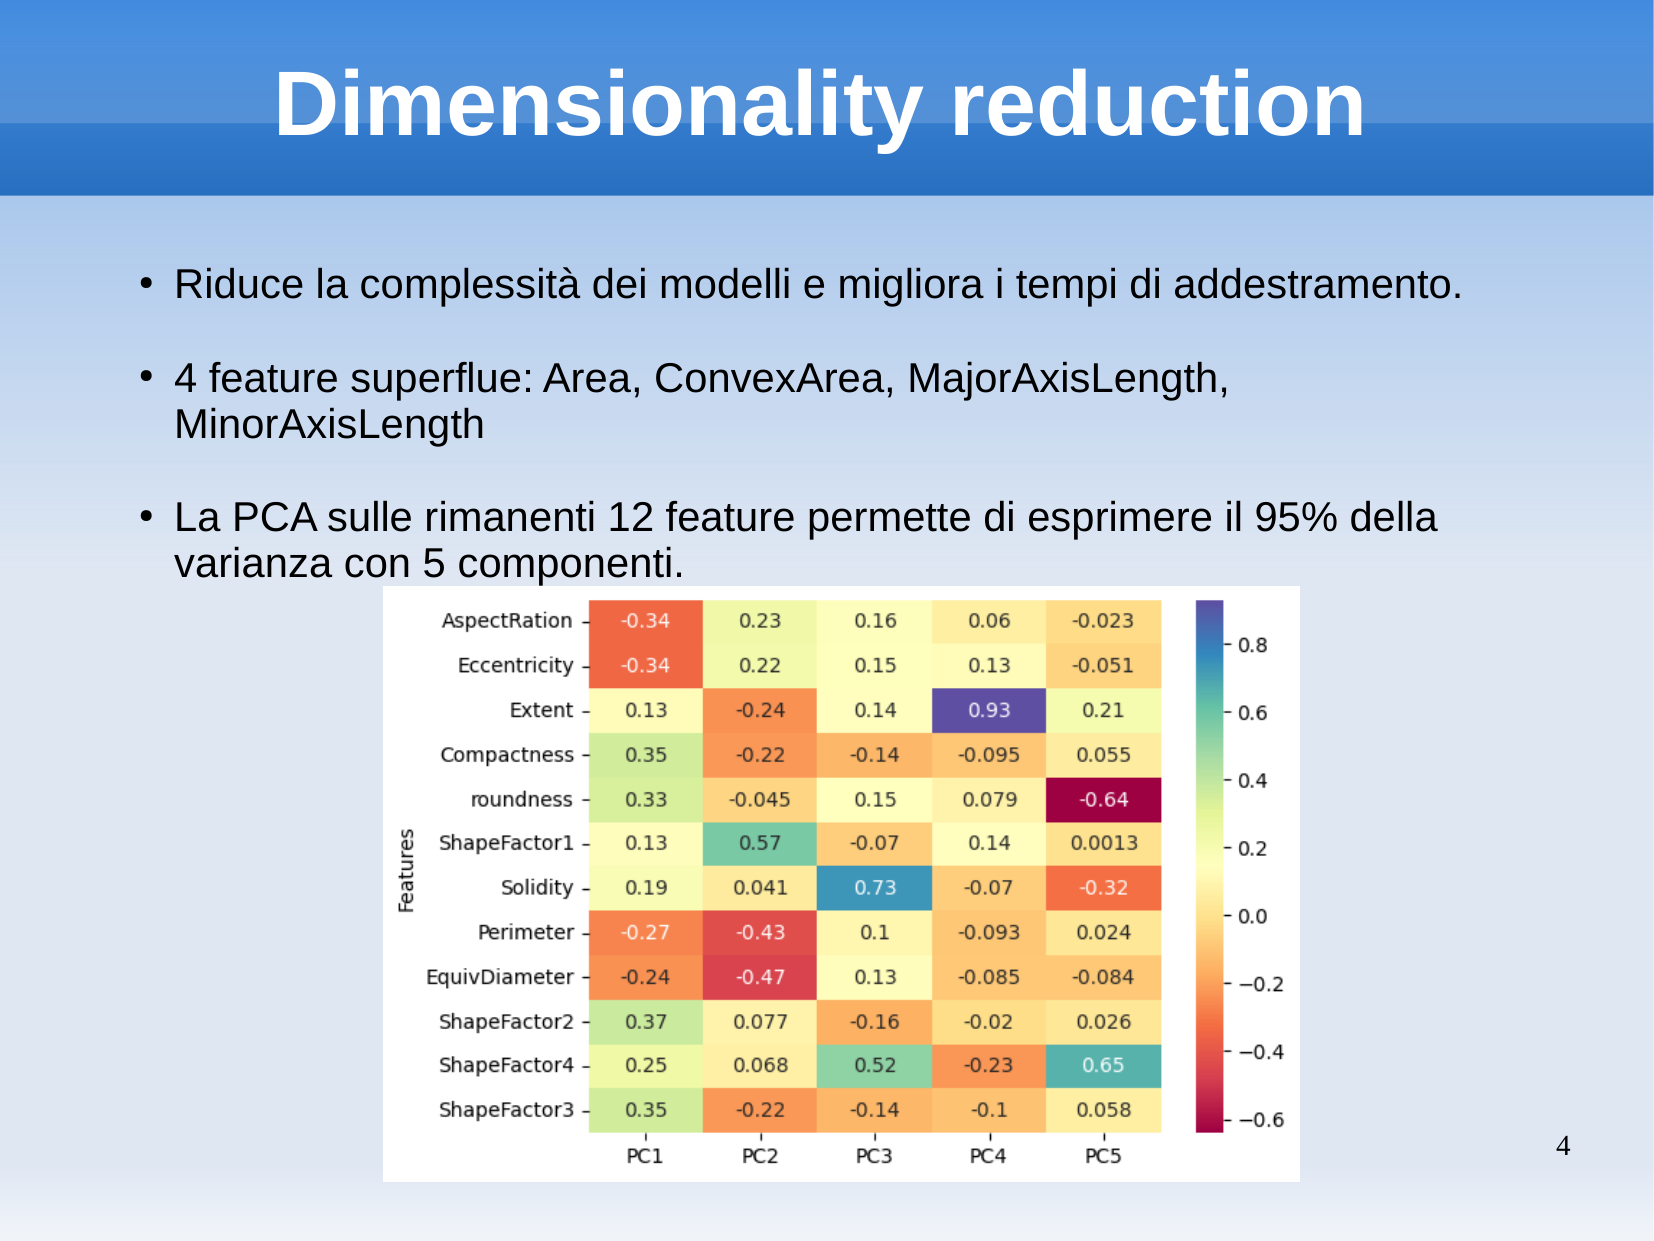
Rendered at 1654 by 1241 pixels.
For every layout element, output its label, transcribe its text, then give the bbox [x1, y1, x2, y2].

text_box Riduce la complessità dei modelli e migliora i tempi di addestramento. 4 feature superflue: Area, ConvexArea, MajorAxisLength, MinorAxisLength La PCA sulle rimanenti 12 feature permette di esprimere il 95% della varianza con 5 componenti. [88, 253, 1506, 562]
title Dimensionality reduction [76, 0, 1565, 208]
picture [0, 0, 1654, 1241]
